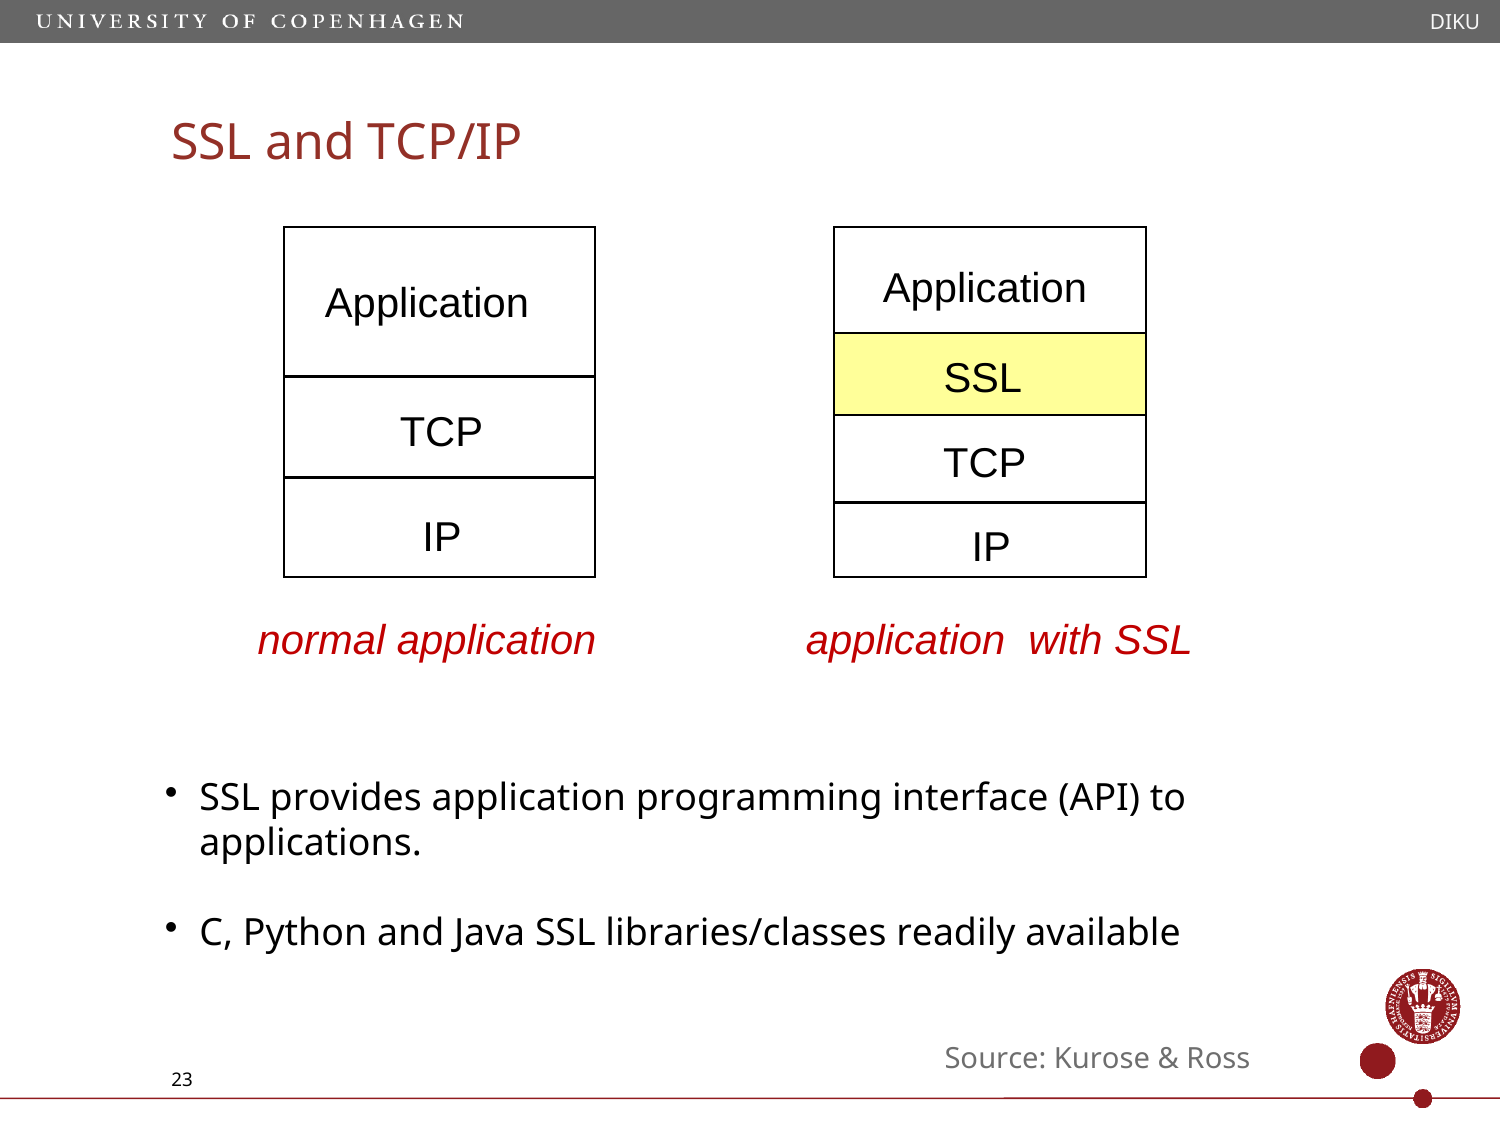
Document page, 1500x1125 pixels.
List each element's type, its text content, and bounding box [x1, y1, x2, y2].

text_box IP [956, 512, 1026, 578]
text_box normal application [242, 605, 612, 671]
text_box application with SSL [791, 605, 1222, 671]
text_box [833, 333, 1146, 415]
text_box SSL and TCP/IP [171, 75, 1329, 171]
text_box SSL provides application programming interface (API) to applications. C, Python and Java SSL libraries/classes readily available [149, 765, 1380, 960]
text_box Source: Kurose & Ross [929, 1031, 1353, 1083]
text_box DIKU [469, 0, 1495, 43]
text_box Application [310, 268, 545, 334]
text_box IP [407, 502, 477, 568]
text_box TCP [928, 428, 1042, 493]
text_box Application [868, 253, 1102, 319]
text_box SSL [928, 342, 1038, 408]
text_box TCP [384, 397, 499, 463]
text_box <number> [171, 1067, 522, 1092]
picture [0, 910, 1500, 1122]
